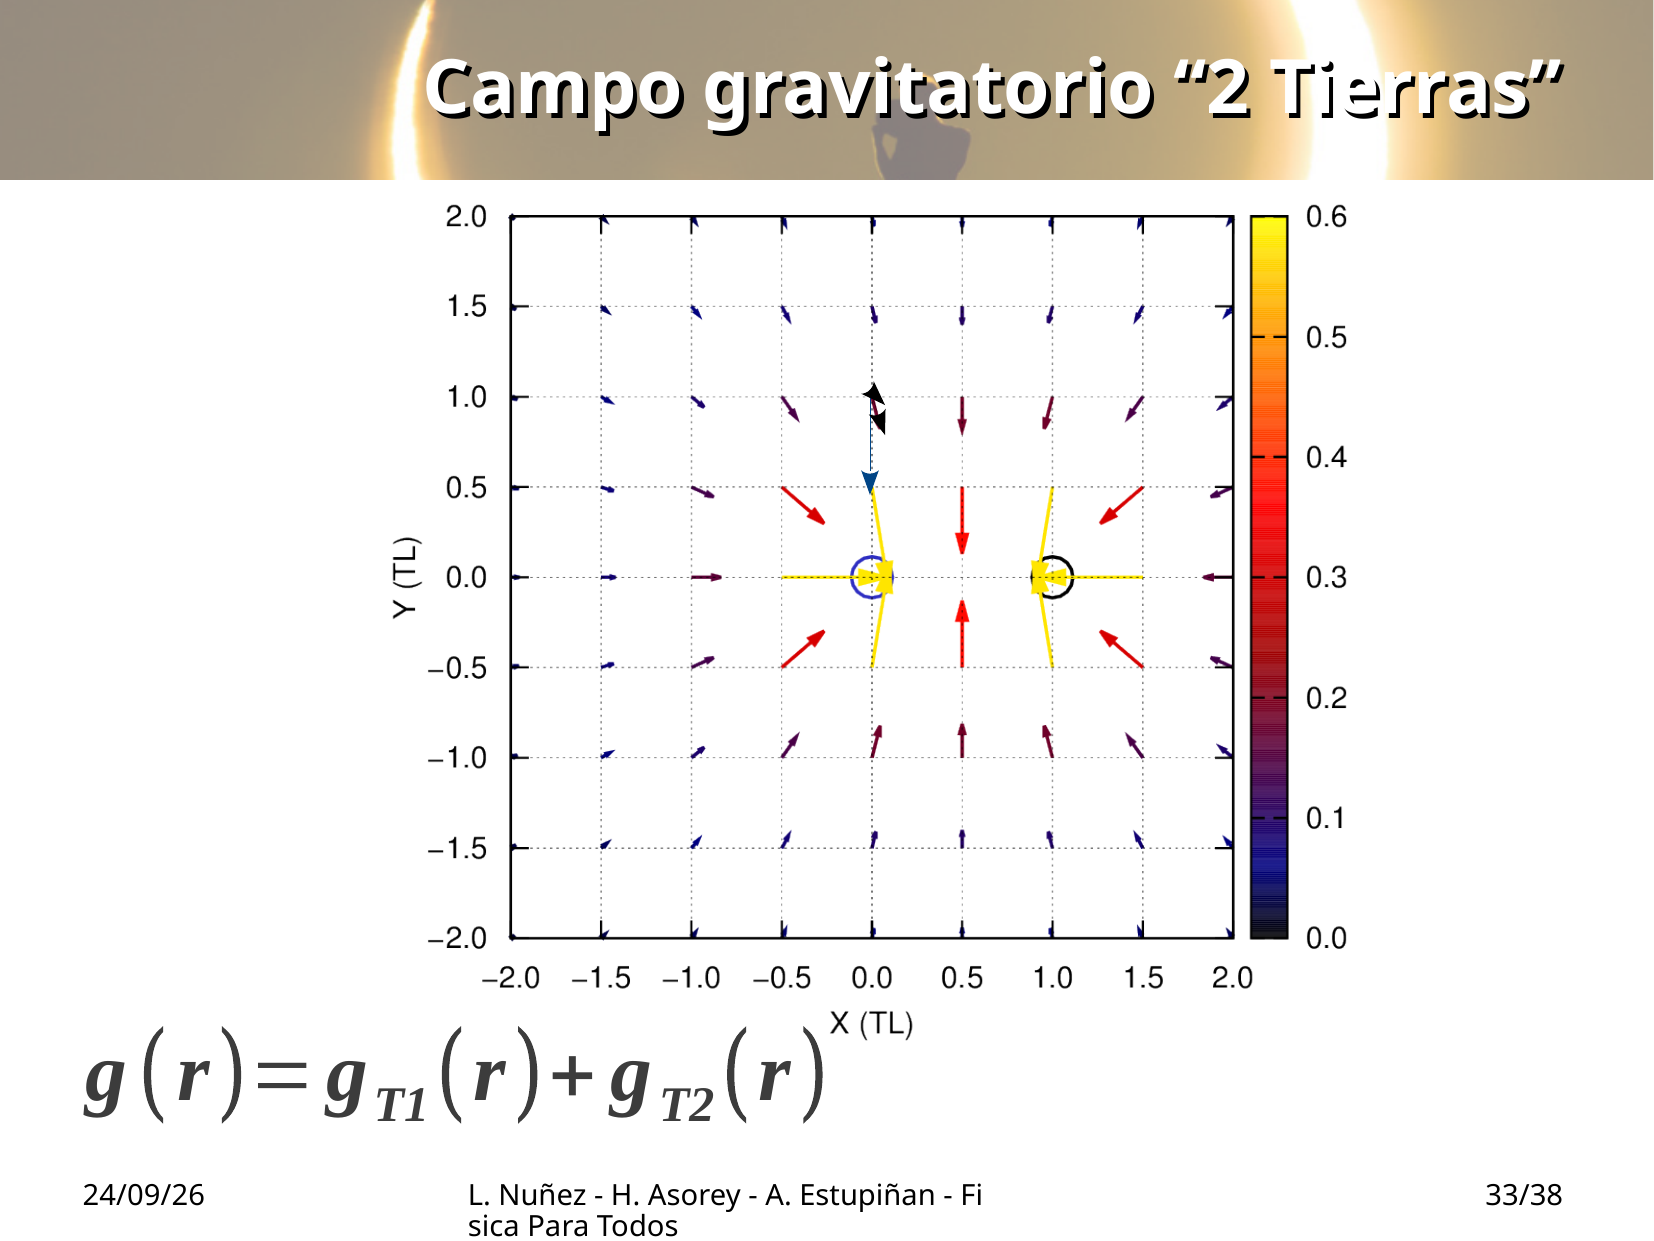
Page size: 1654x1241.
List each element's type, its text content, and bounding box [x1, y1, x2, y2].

title Campo gravitatorio “2 Tierras” [75, 19, 1564, 151]
picture [0, 0, 1654, 1141]
chart [71, 1020, 842, 1132]
